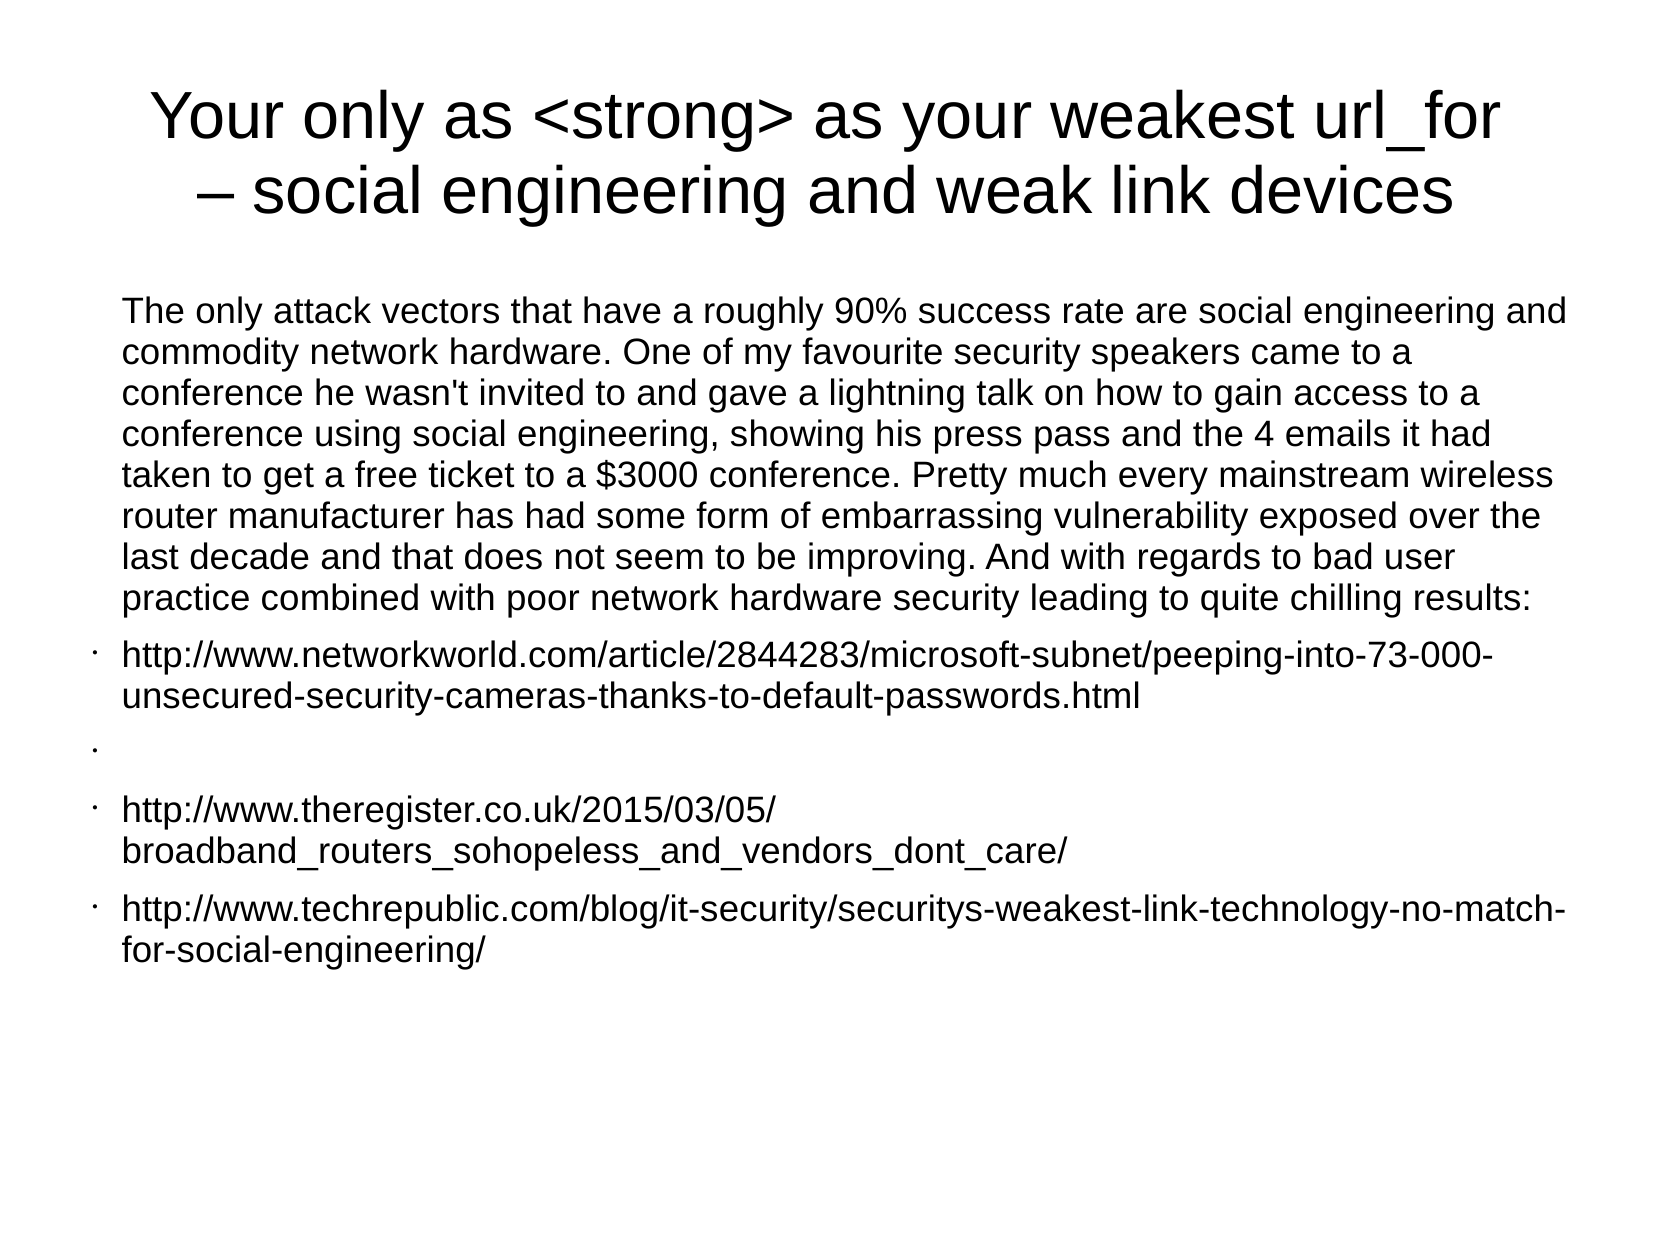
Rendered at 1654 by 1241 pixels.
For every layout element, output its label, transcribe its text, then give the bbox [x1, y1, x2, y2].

title Your only as <strong> as your weakest url_for – social engineering and weak link devices [82, 49, 1571, 257]
list The only attack vectors that have a roughly 90% success rate are social engineering and commodity network hardware. One of my favourite security speakers came to a conference he wasn't invited to and gave a lightning talk on how to gain access to a conference using social engineering, showing his press pass and the 4 emails it had taken to get a free ticket to a $3000 conference. Pretty much every mainstream wireless router manufacturer has had some form of embarrassing vulnerability exposed over the last decade and that does not seem to be improving. And with regards to bad user practice combined with poor network hardware security leading to quite chilling results: http://www.networkworld.com/article/2844283/microsoft-subnet/peeping-into-73-000-unsecured-security-cameras-thanks-to-default-passwords.html http://www.theregister.co.uk/2015/03/05/broadband_routers_sohopeless_and_vendors_dont_care/ http://www.techrepublic.com/blog/it-security/securitys-weakest-link-technology-no-match-for-social-engineering/ [82, 290, 1571, 1010]
